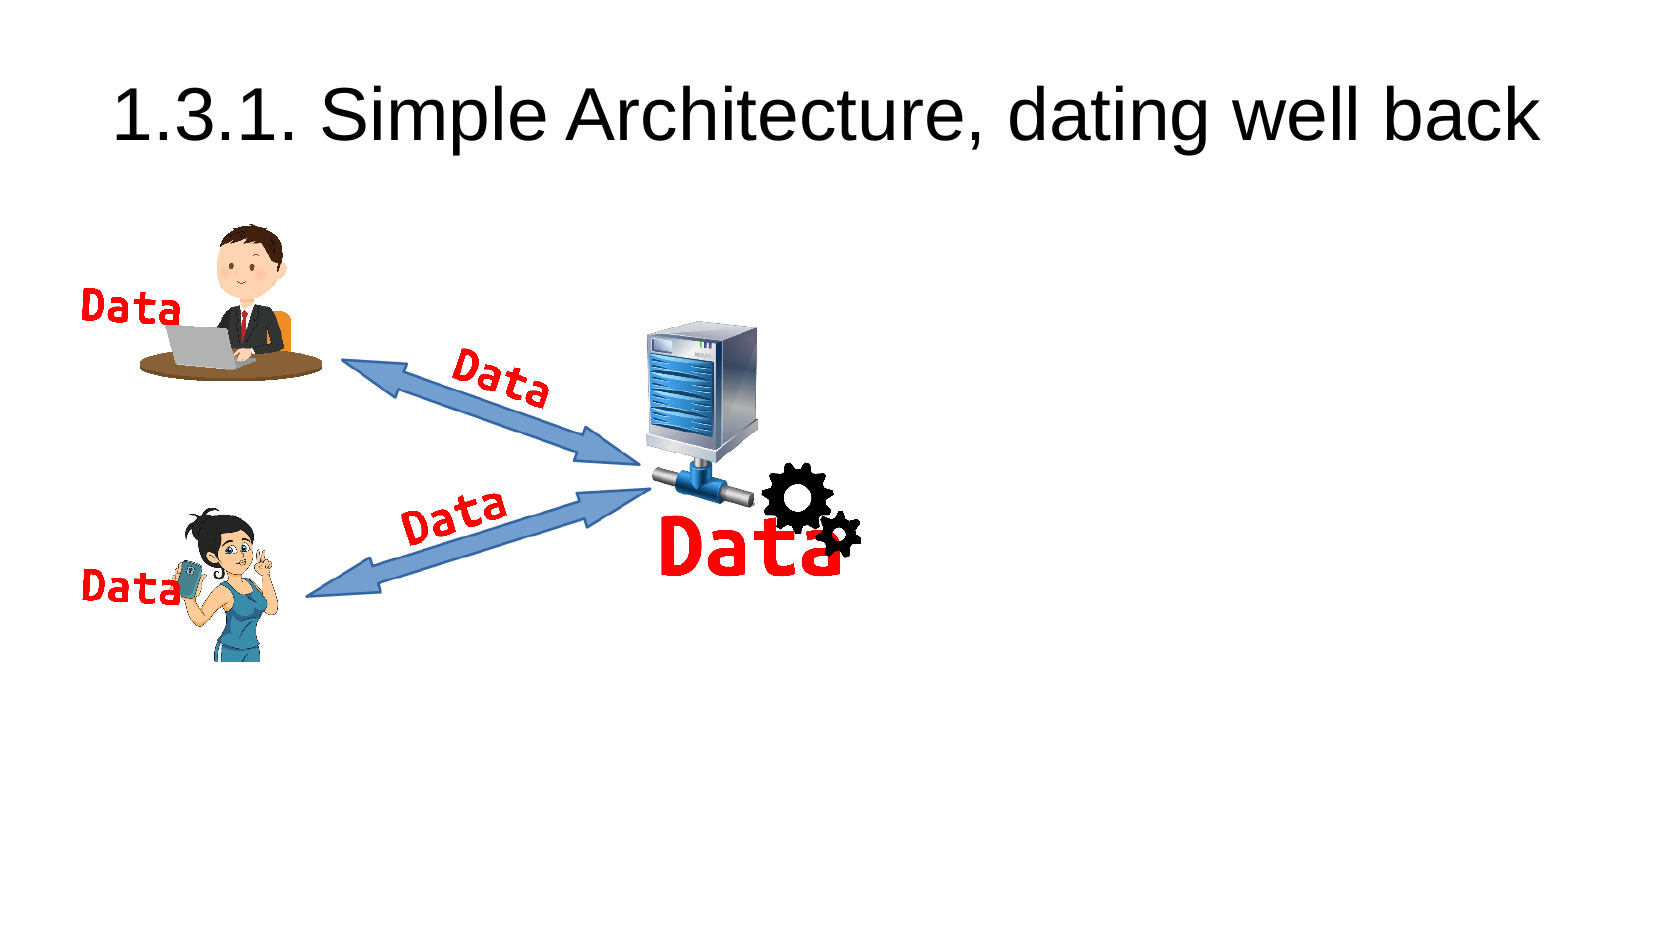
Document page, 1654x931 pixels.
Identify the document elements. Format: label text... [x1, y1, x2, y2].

picture [82, 223, 861, 662]
title 1.3.1. Simple Architecture, dating well back [82, 37, 1571, 193]
